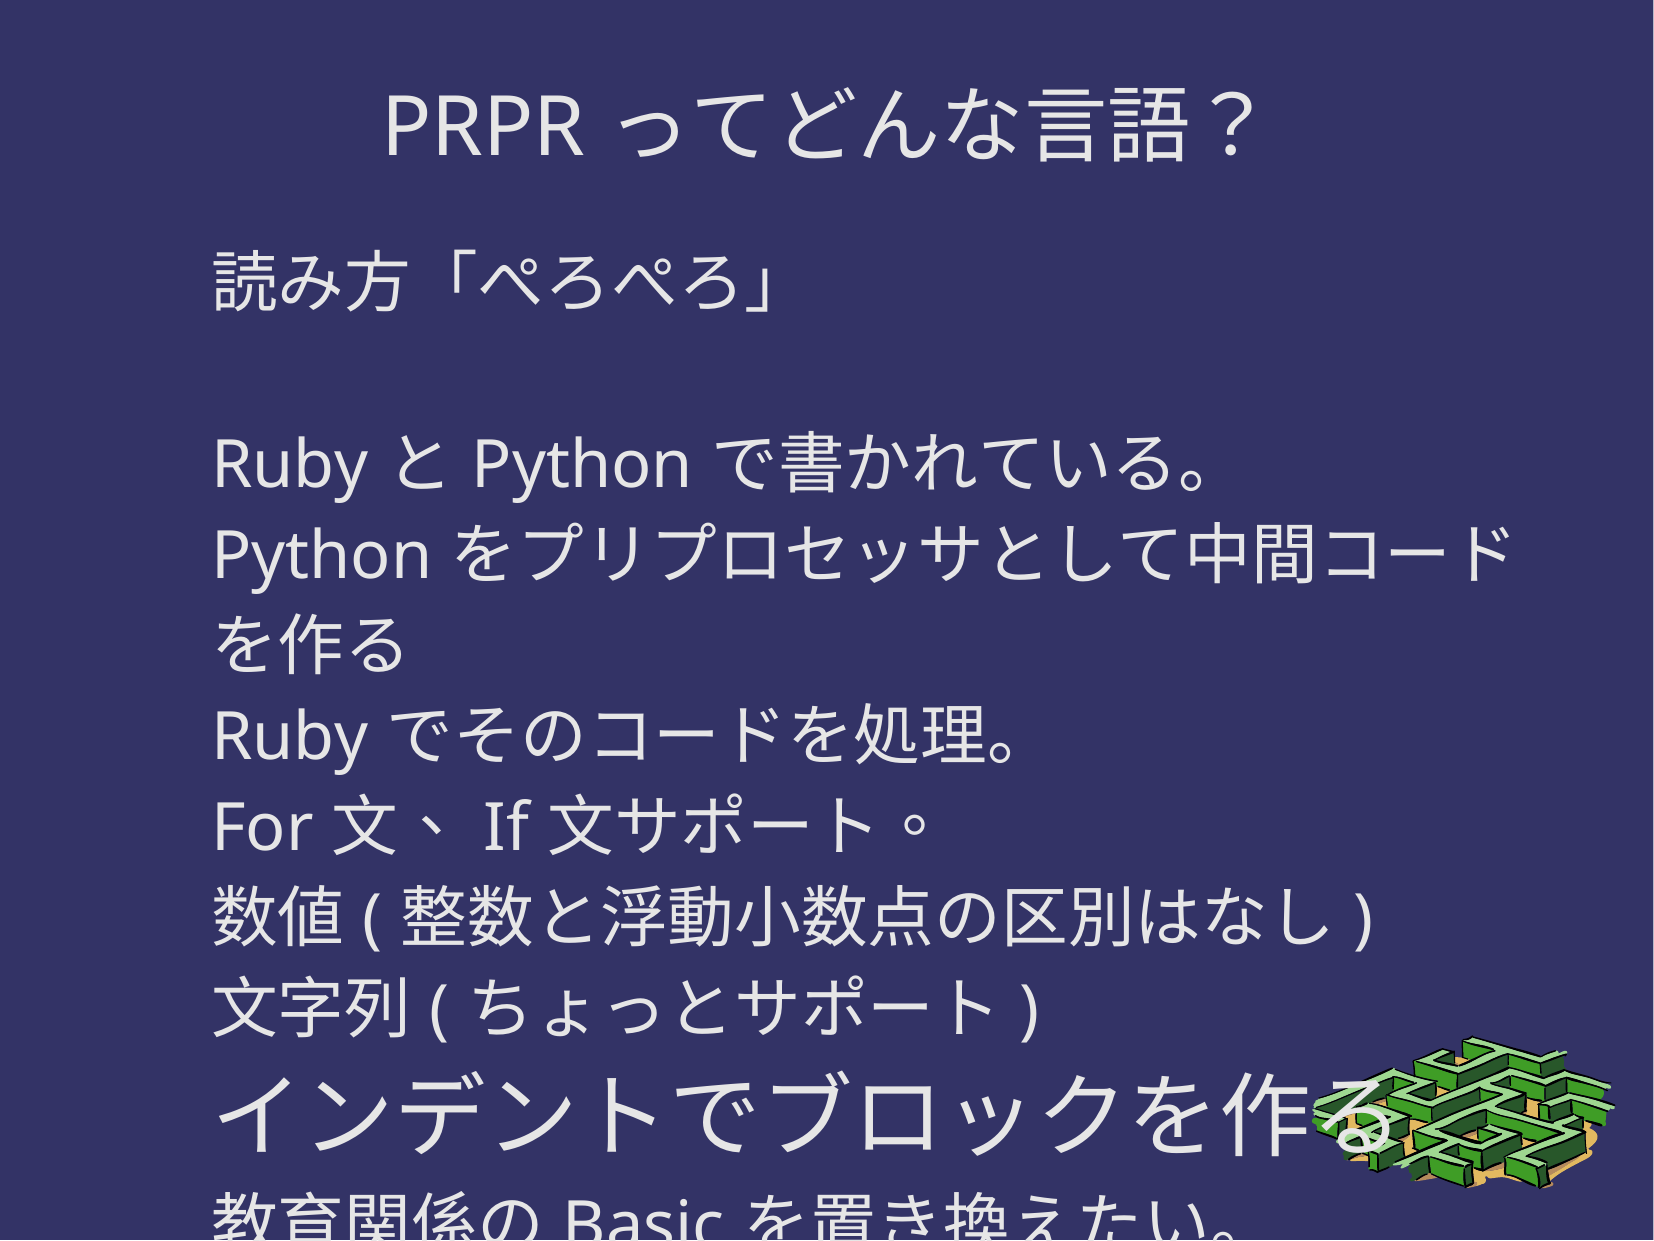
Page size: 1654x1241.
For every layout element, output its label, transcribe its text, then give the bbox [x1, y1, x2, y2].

title PRPRってどんな言語？ [121, 19, 1534, 227]
list 読み方「ぺろぺろ」 RubyとPythonで書かれている。 Pythonをプリプロセッサとして中間コードを作る Rubyでそのコードを処理。 For文、If文サポート。 数値(整数と浮動小数点の区別はなし) 文字列(ちょっとサポート) インデントでブロックを作る 教育関係のBasicを置き換えたい。 [128, 234, 1520, 1176]
